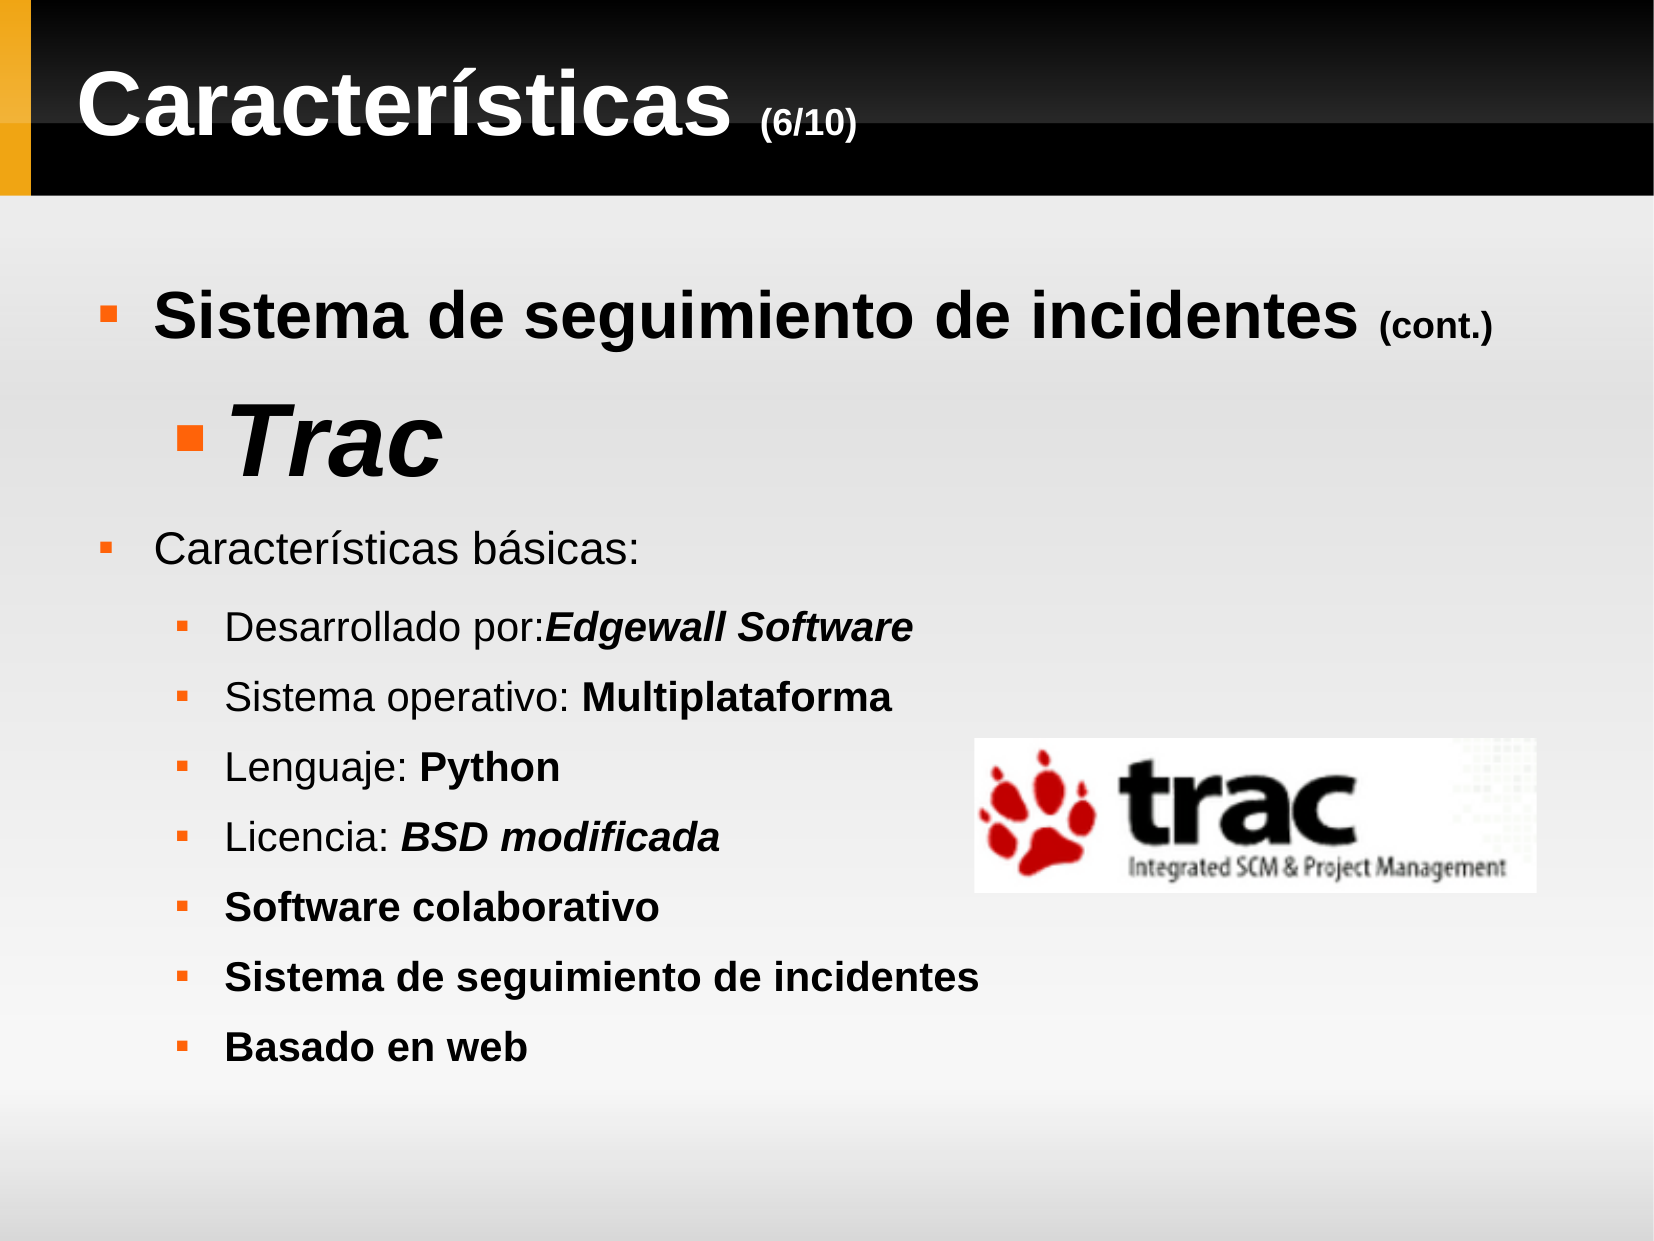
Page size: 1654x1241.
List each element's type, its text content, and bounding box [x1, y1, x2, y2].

picture [0, 0, 1654, 1241]
list Sistema de seguimiento de incidentes (cont.) Trac Características básicas: Desarrollado por:Edgewall Software Sistema operativo: Multiplataforma Lenguaje: Python Licencia: BSD modificada Software colaborativo Sistema de seguimiento de incidentes Basado en web [82, 278, 1571, 1097]
title Características (6/10) [76, 0, 1565, 208]
